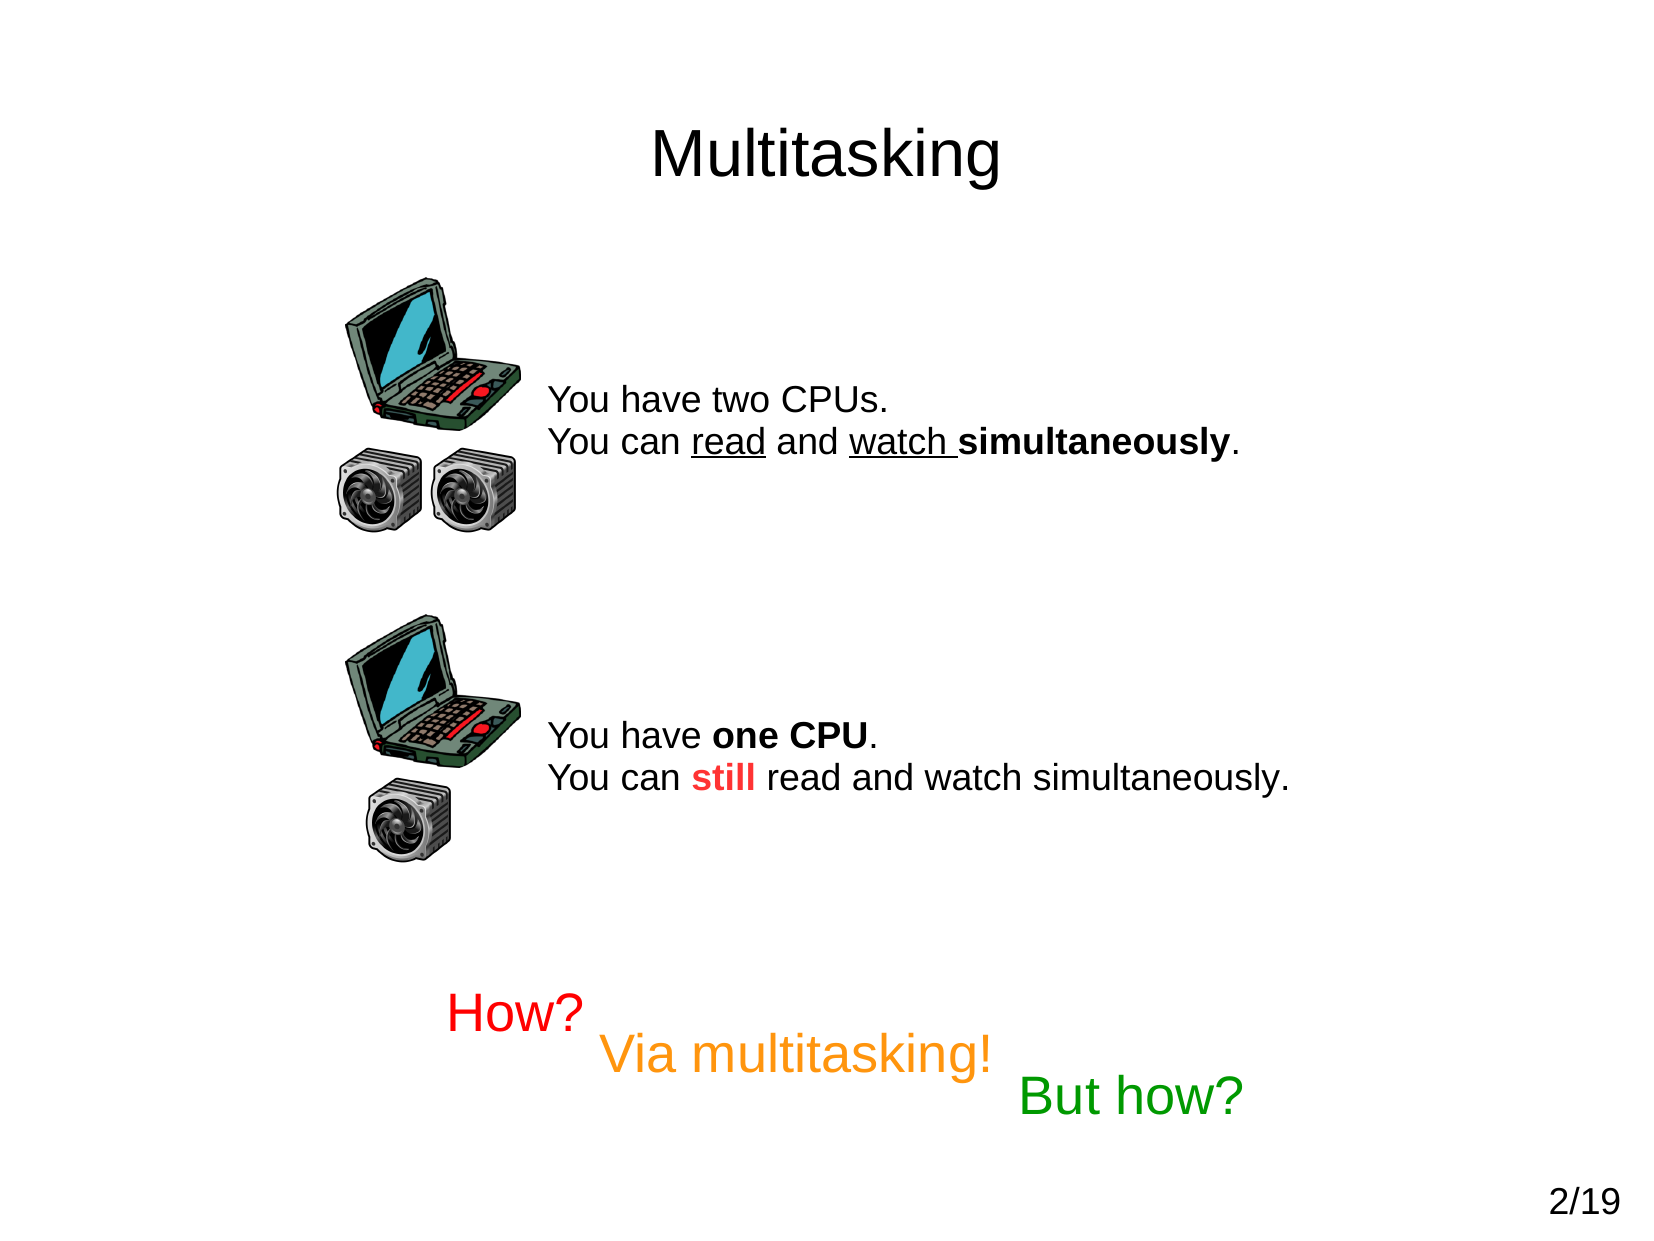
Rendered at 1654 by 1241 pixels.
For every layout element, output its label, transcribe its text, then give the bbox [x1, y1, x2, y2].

text_box Via multitasking! [584, 1016, 1035, 1099]
text_box But how? [1004, 1057, 1275, 1140]
text_box How? [431, 975, 627, 1058]
text_box You have two CPUs. You can read and watch simultaneously. [532, 370, 1493, 481]
title Multitasking [82, 49, 1571, 257]
picture [345, 614, 521, 768]
picture [359, 772, 456, 869]
picture [330, 442, 521, 539]
picture [345, 277, 521, 431]
text_box You have one CPU. You can still read and watch simultaneously. [532, 707, 1493, 820]
